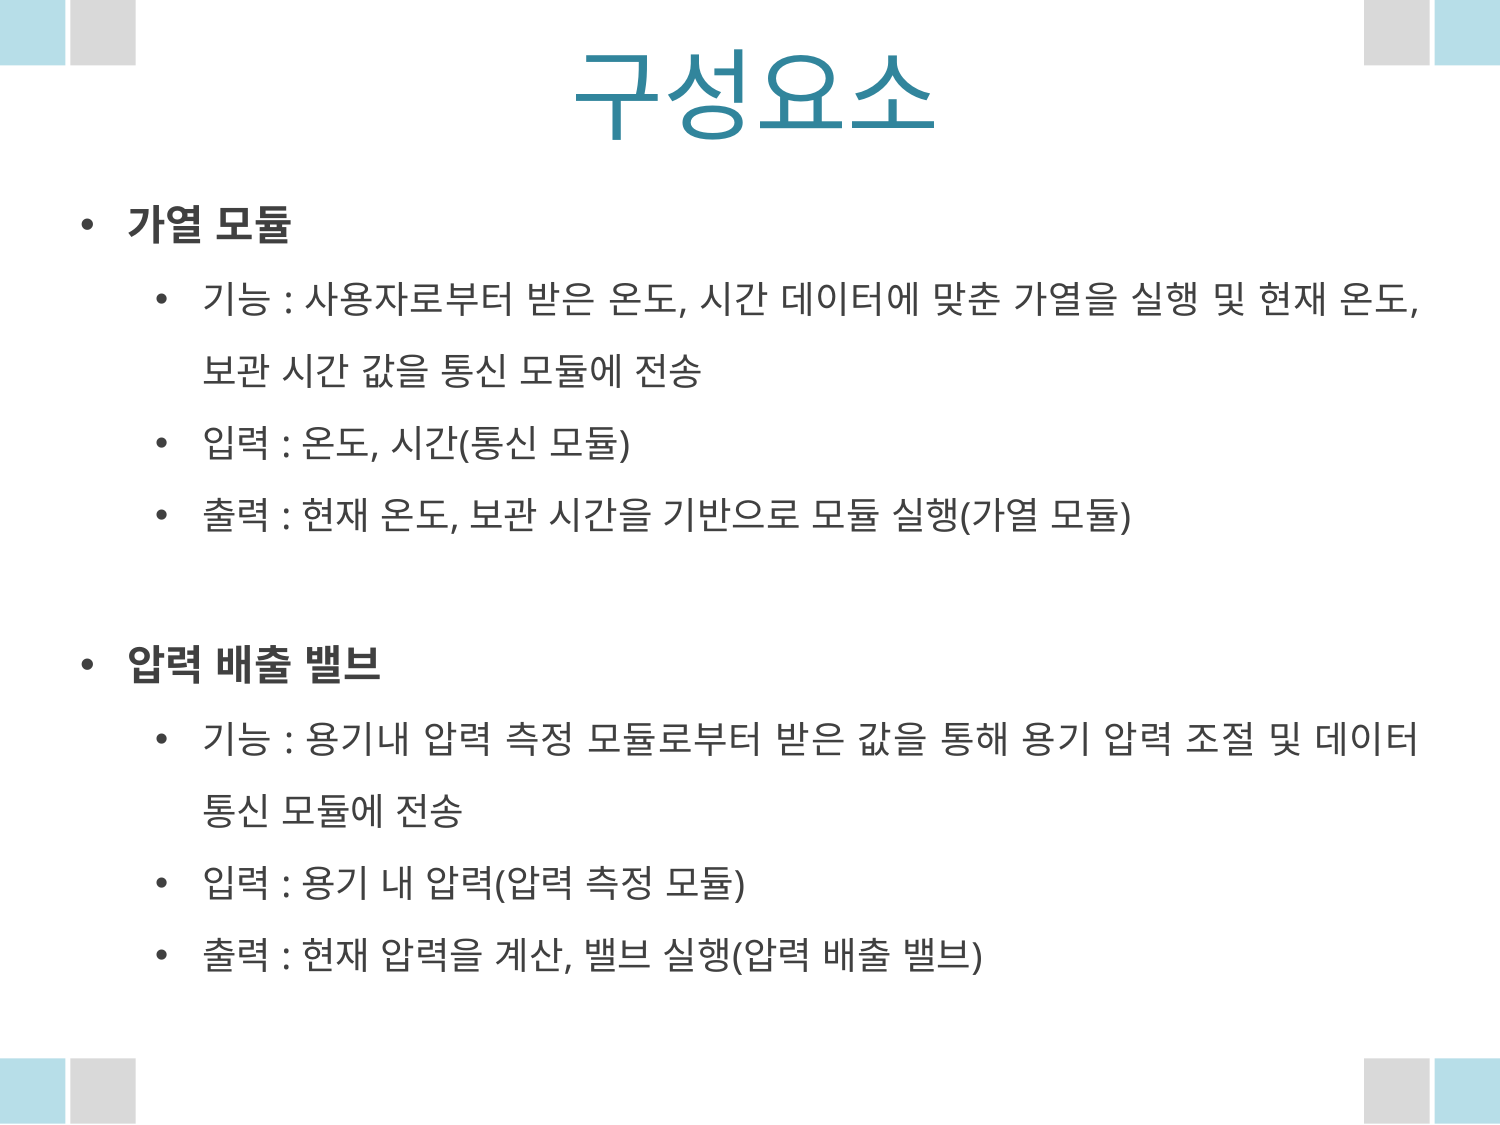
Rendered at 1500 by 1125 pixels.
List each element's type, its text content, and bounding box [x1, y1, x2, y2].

text_box [1364, 1058, 1430, 1124]
text_box [1434, 1058, 1500, 1124]
text_box [70, 0, 136, 66]
text_box [1364, 0, 1430, 66]
text_box 구성요소 [277, 25, 1235, 161]
text_box 가열 모듈 기능 : 사용자로부터 받은 온도, 시간 데이터에 맞춘 가열을 실행 및 현재 온도, 보관 시간 값을 통신 모듈에 전송 입력 : 온도, 시간(통신 모듈) 출력 : 현재 온도, 보관 시간을 기반으로 모듈 실행(가열 모듈) 압력 배출 밸브 기능 : 용기내 압력 측정 모듈로부터 받은 값을 통해 용기 압력 조절 및 데이터 통신 모듈에 전송 입력 : 용기 내 압력(압력 측정 모듈) 출력 : 현재 압력을 계산, 밸브 실행(압력 배출 밸브) [65, 161, 1435, 985]
text_box [1434, 0, 1500, 66]
text_box [0, 1058, 66, 1124]
text_box [0, 0, 66, 66]
text_box [70, 1058, 136, 1124]
